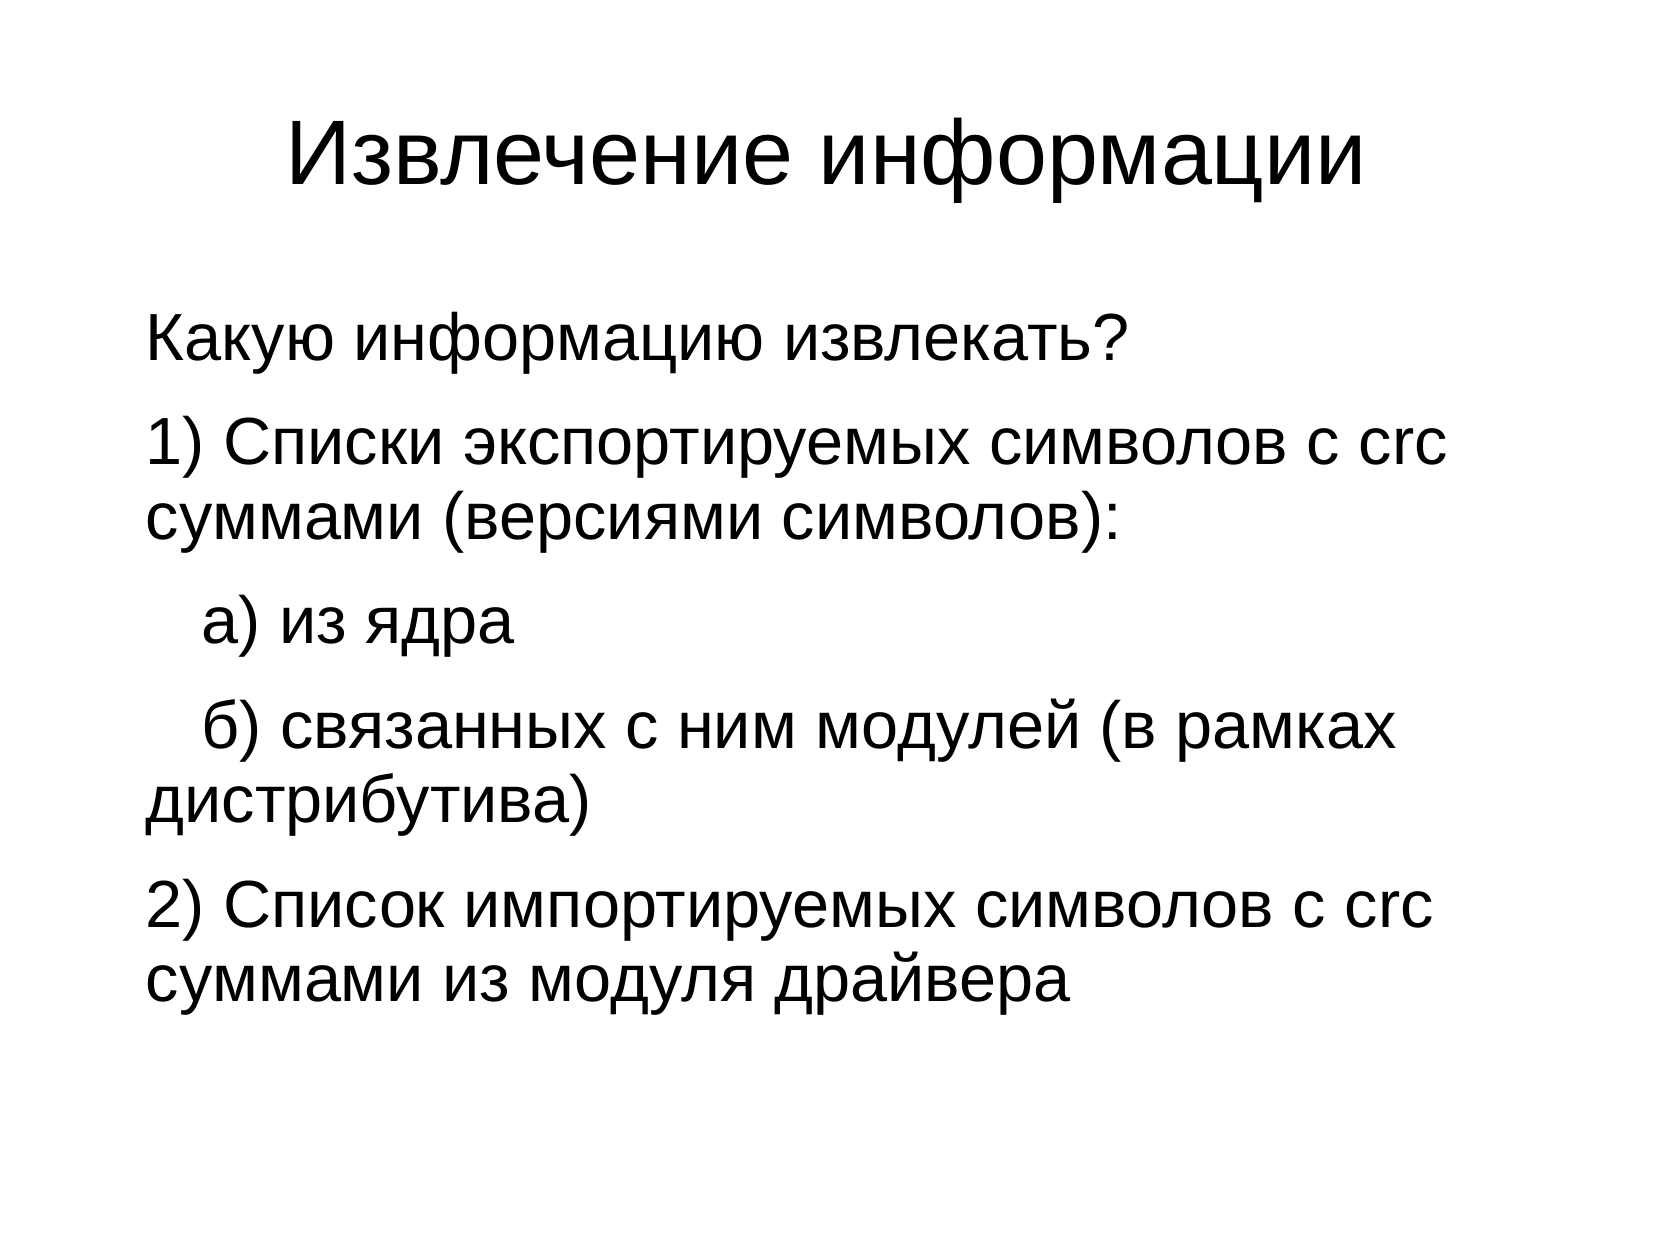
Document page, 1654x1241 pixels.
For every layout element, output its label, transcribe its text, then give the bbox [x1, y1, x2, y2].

list Какую информацию извлекать? 1) Списки экспортируемых символов с crc суммами (версиями символов): а) из ядра б) связанных с ним модулей (в рамках дистрибутива) 2) Список импортируемых символов с crc суммами из модуля драйвера [75, 300, 1564, 1119]
title Извлечение информации [82, 56, 1571, 250]
